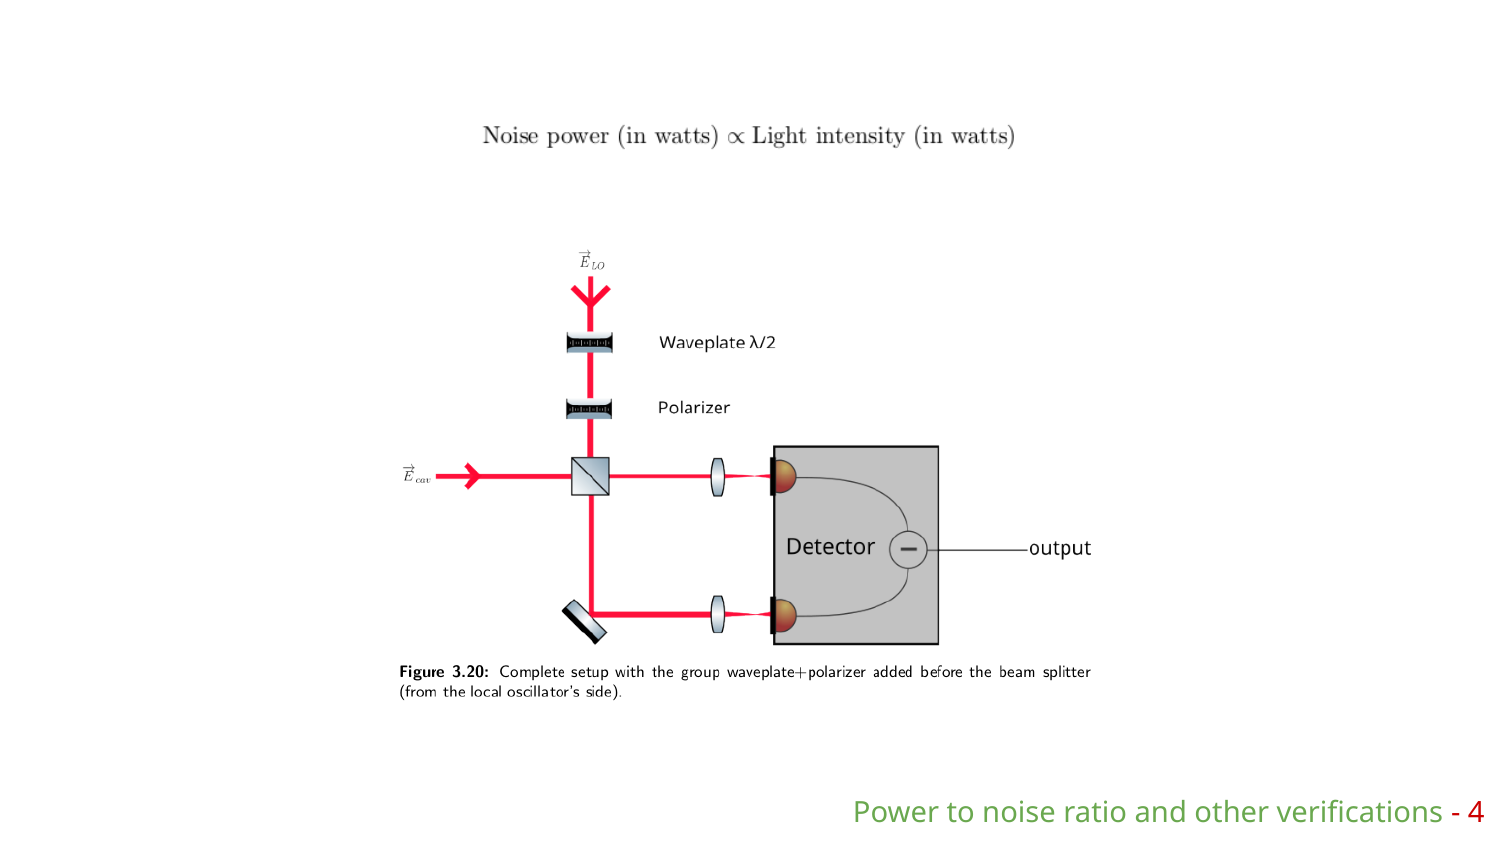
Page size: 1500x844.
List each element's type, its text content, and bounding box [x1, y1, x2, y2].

text_box Power to noise ratio and other verifications - 4 [344, 778, 1500, 844]
picture [373, 221, 1127, 728]
picture [459, 107, 1040, 160]
